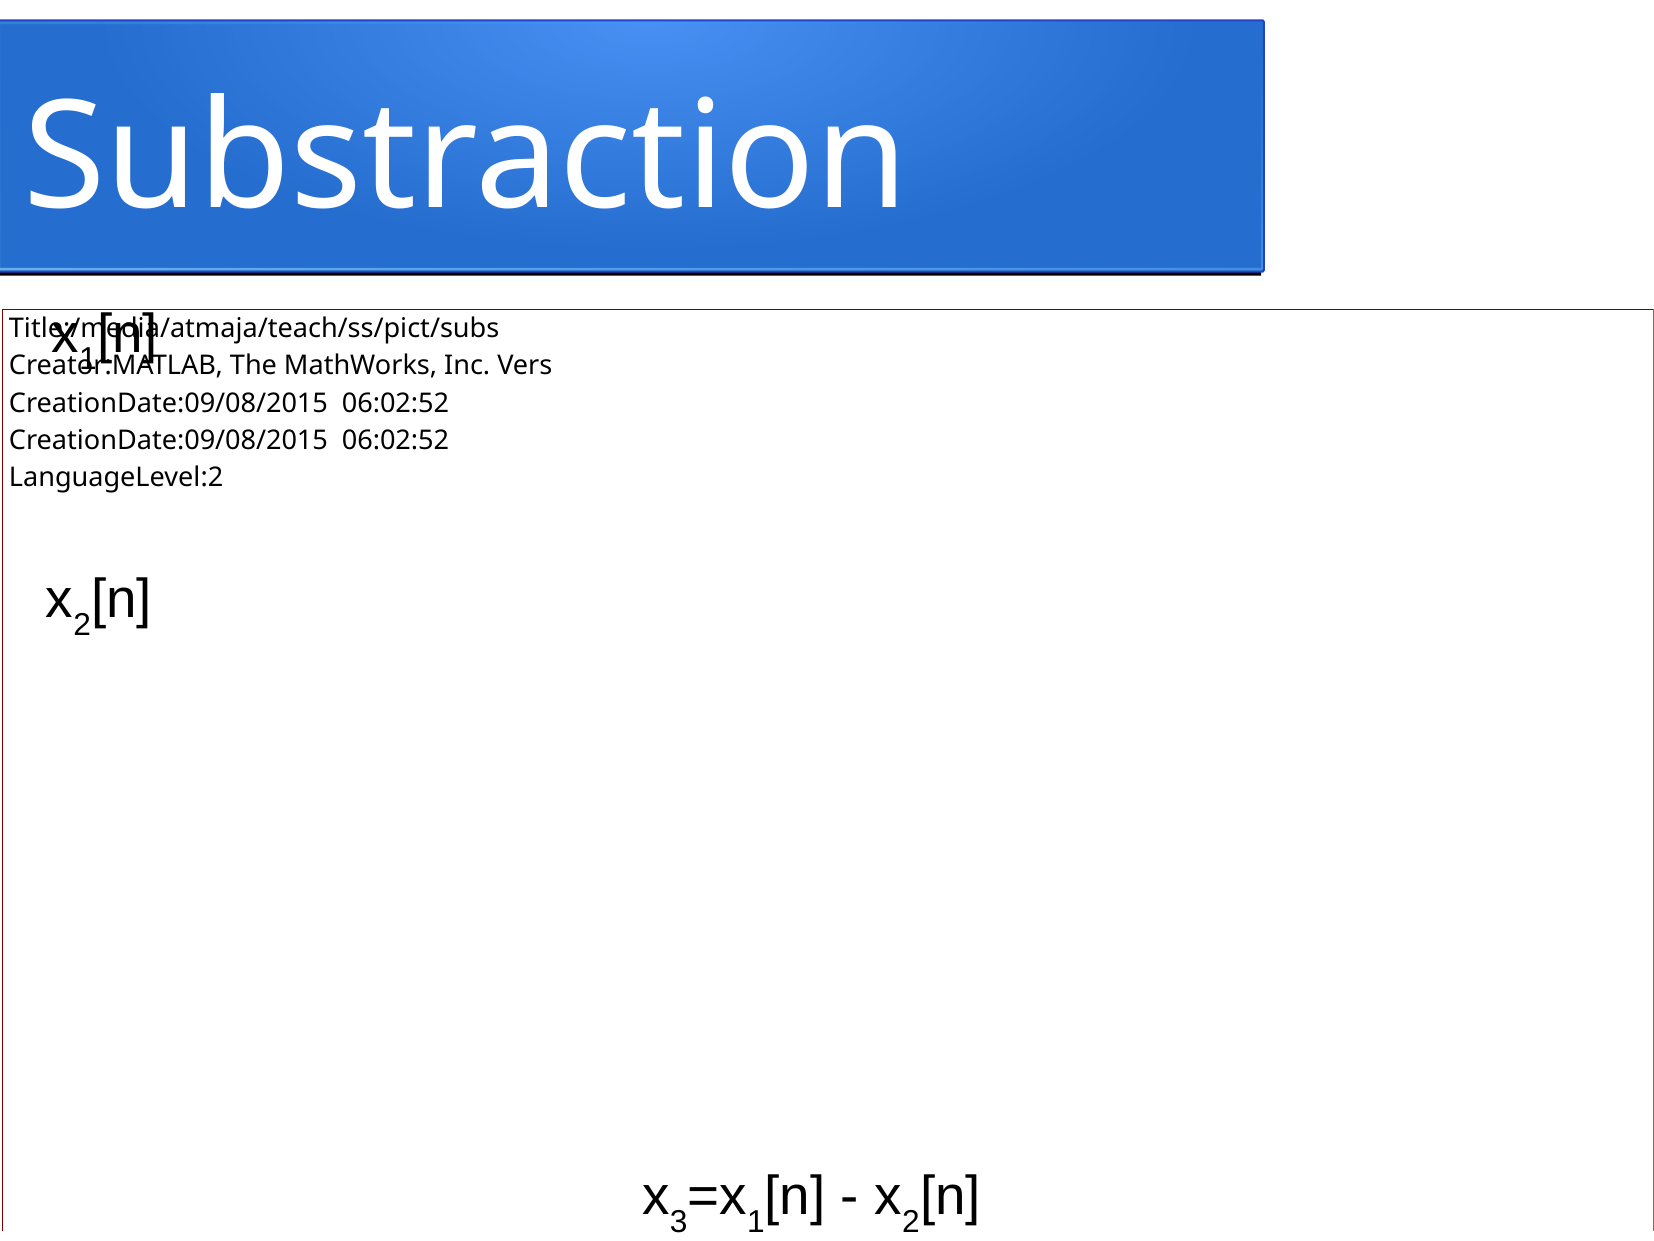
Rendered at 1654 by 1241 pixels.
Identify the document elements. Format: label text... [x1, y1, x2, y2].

text_box x3=x1[n] - x2[n] [590, 1164, 1063, 1241]
text_box x1[n] [0, 302, 213, 378]
title Substraction [23, 47, 1300, 252]
picture [0, 307, 1654, 1231]
text_box x2[n] [0, 568, 207, 644]
